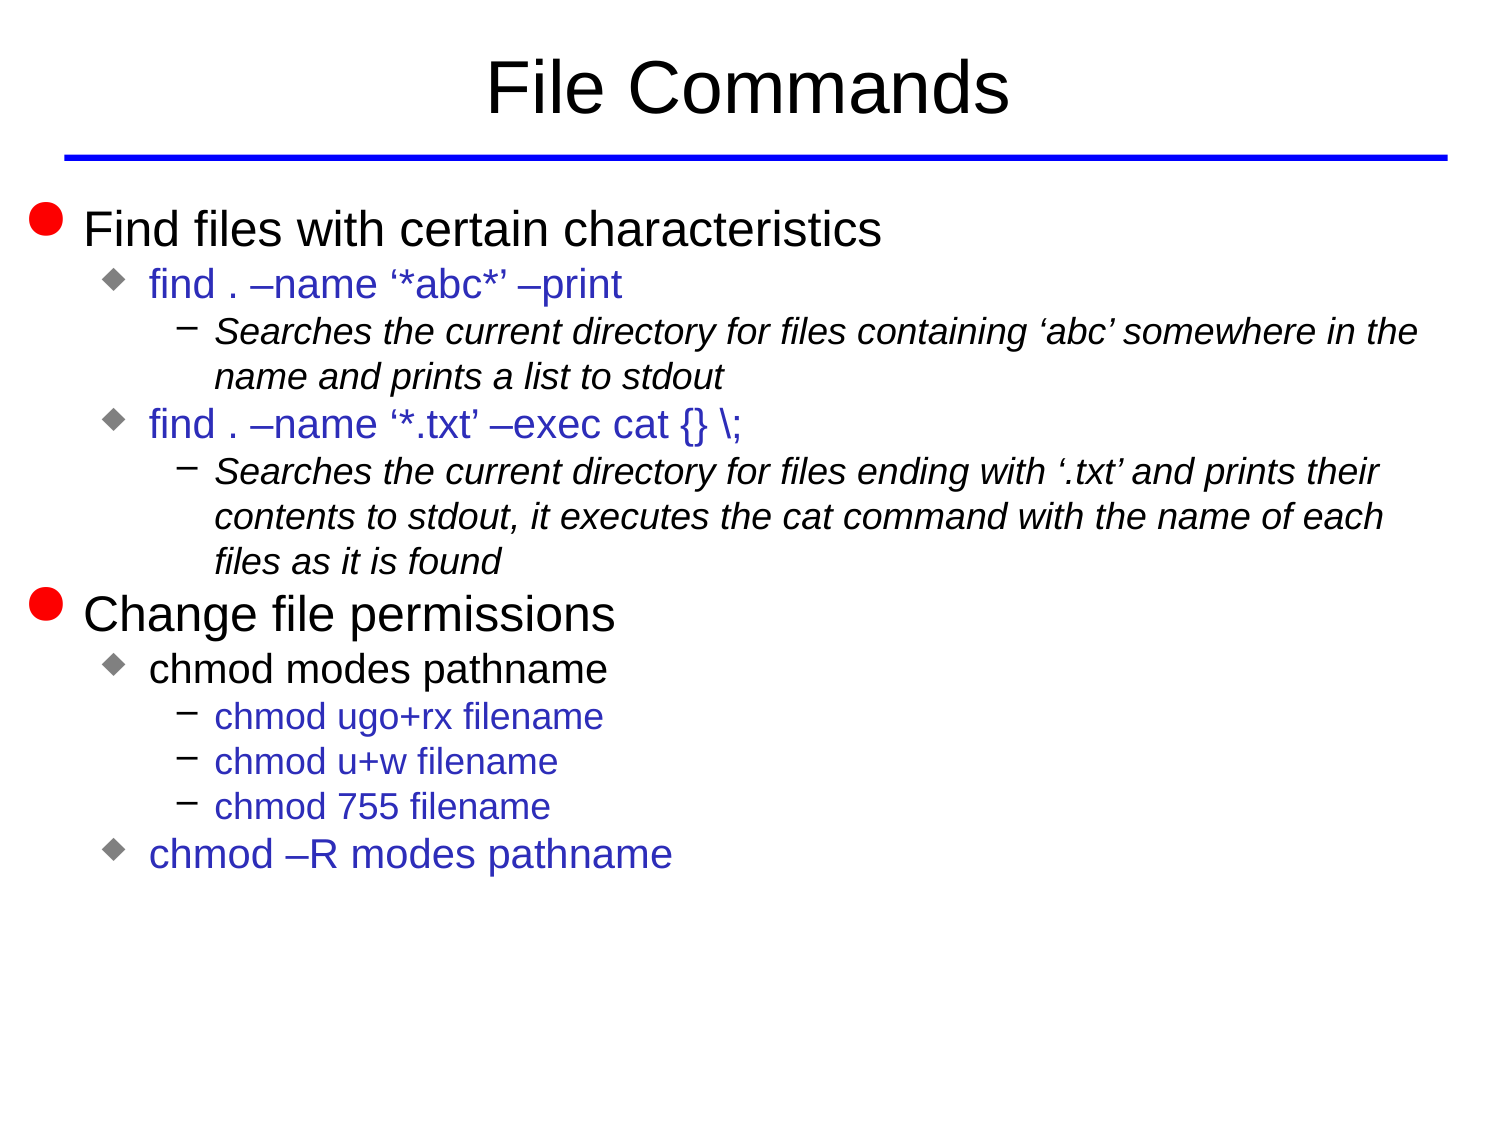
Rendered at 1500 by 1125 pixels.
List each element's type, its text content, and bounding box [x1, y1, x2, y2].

list Find files with certain characteristics find . –name ‘*abc*’ –print Searches the current directory for files containing ‘abc’ somewhere in the name and prints a list to stdout find . –name ‘*.txt’ –exec cat {} \; Searches the current directory for files ending with ‘.txt’ and prints their contents to stdout, it executes the cat command with the name of each files as it is found Change file permissions chmod modes pathname chmod ugo+rx filename chmod u+w filename chmod 755 filename chmod –R modes pathname [11, 189, 1461, 1029]
title File Commands [115, 21, 1382, 147]
